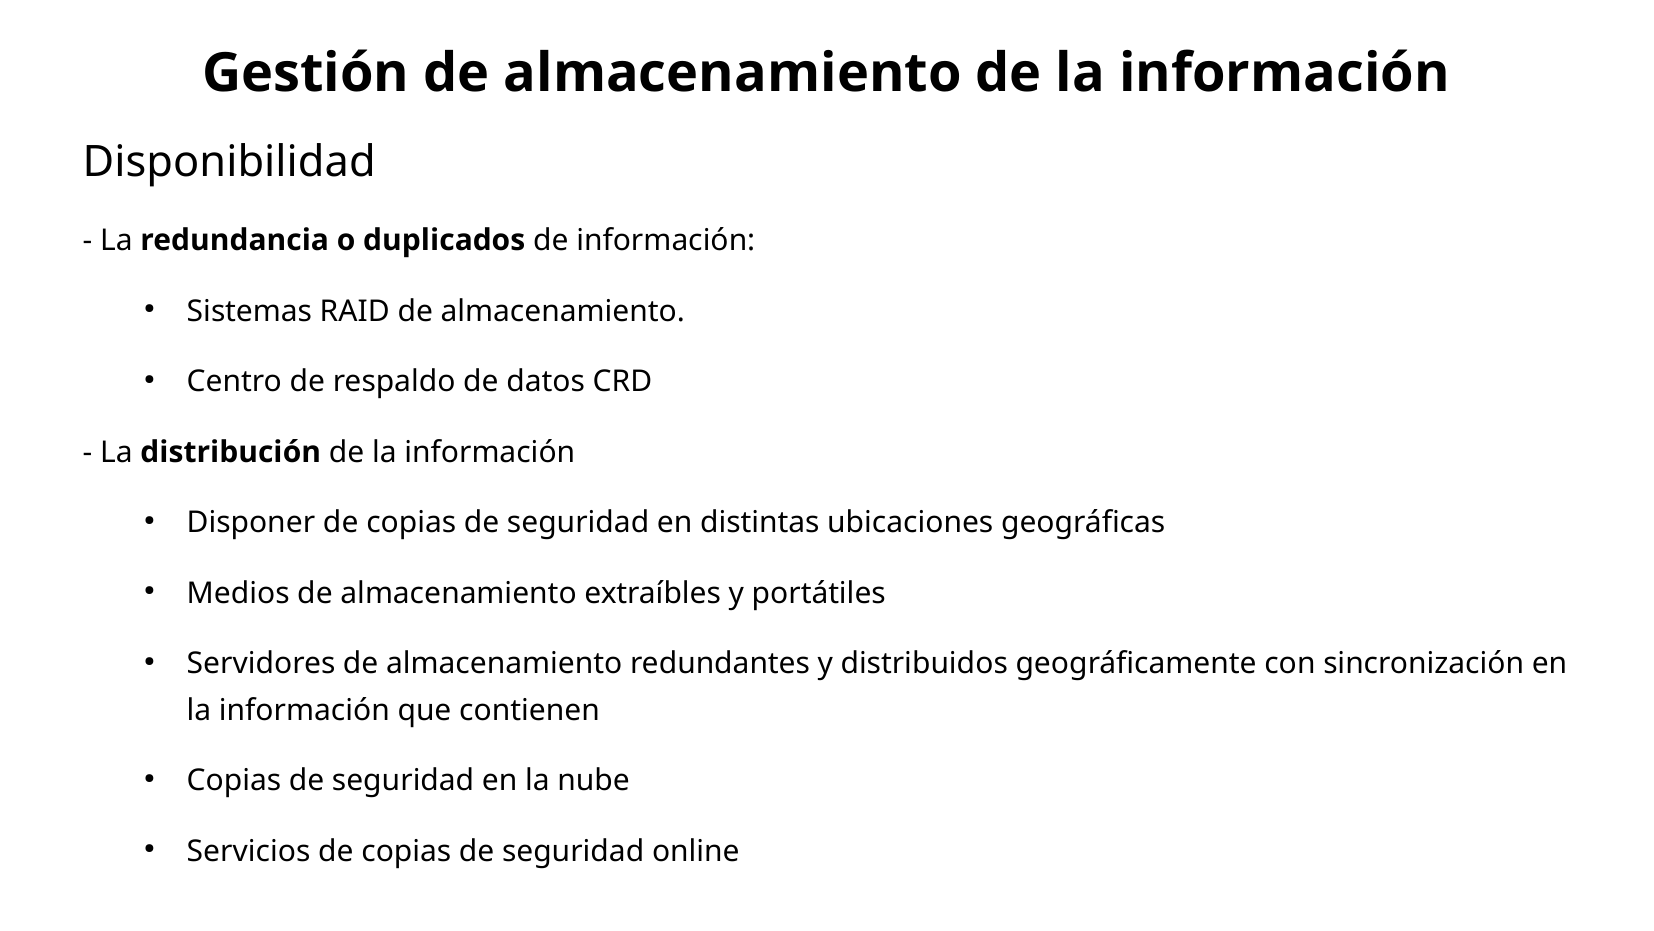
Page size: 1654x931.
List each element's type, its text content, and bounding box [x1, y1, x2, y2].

list Disponibilidad - La redundancia o duplicados de información: Sistemas RAID de almacenamiento. Centro de respaldo de datos CRD - La distribución de la información Disponer de copias de seguridad en distintas ubicaciones geográficas Medios de almacenamiento extraíbles y portátiles Servidores de almacenamiento redundantes y distribuidos geográficamente con sincronización en la información que contienen Copias de seguridad en la nube Servicios de copias de seguridad online [82, 129, 1595, 875]
title Gestión de almacenamiento de la información [82, 23, 1571, 119]
